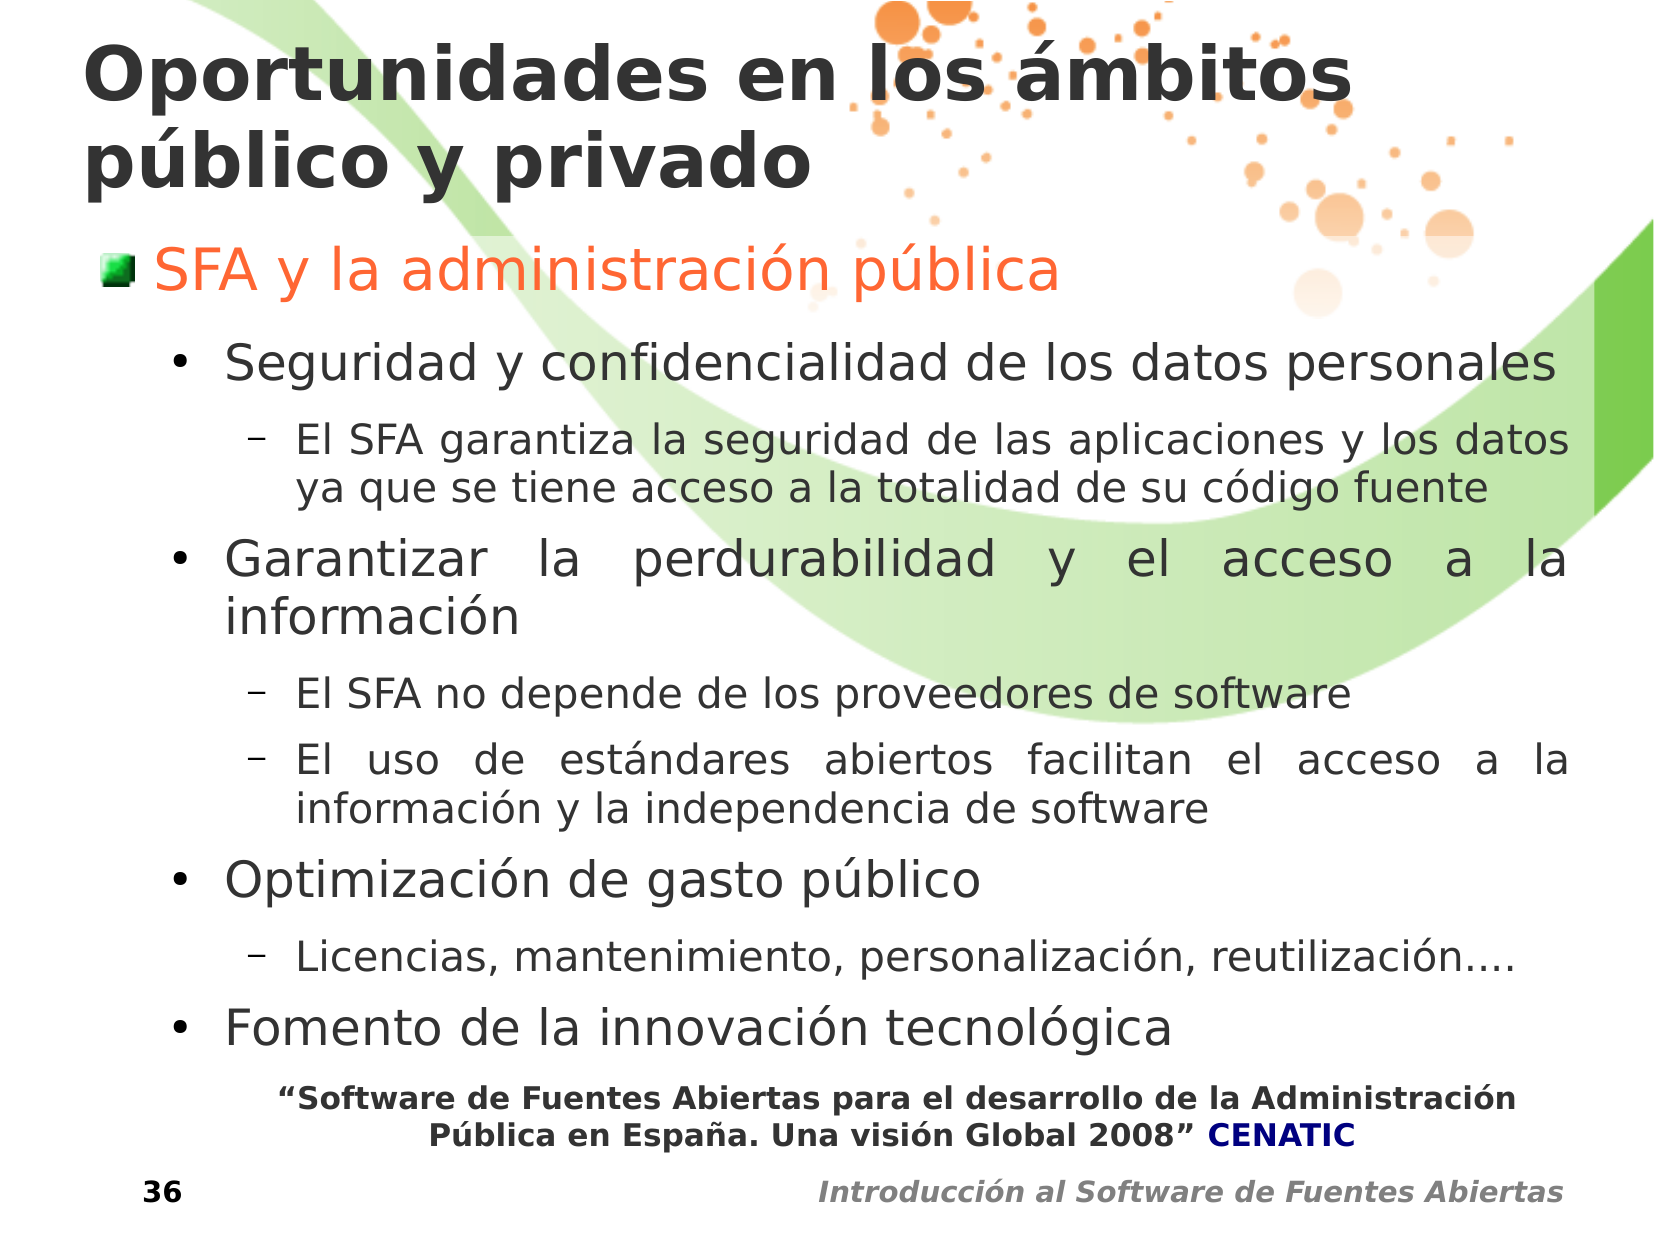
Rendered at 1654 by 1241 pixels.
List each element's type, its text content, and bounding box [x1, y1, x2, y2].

picture [185, 0, 1654, 754]
list SFA y la administración pública Seguridad y confidencialidad de los datos personales El SFA garantiza la seguridad de las aplicaciones y los datos ya que se tiene acceso a la totalidad de su código fuente Garantizar la perdurabilidad y el acceso a la información El SFA no depende de los proveedores de software El uso de estándares abiertos facilitan el acceso a la información y la independencia de software Optimización de gasto público Licencias, mantenimiento, personalización, reutilización.... Fomento de la innovación tecnológica “Software de Fuentes Abiertas para el desarrollo de la Administración Pública en España. Una visión Global 2008” CENATIC [82, 236, 1571, 1154]
title Oportunidades en los ámbitos público y privado [82, 30, 1571, 206]
